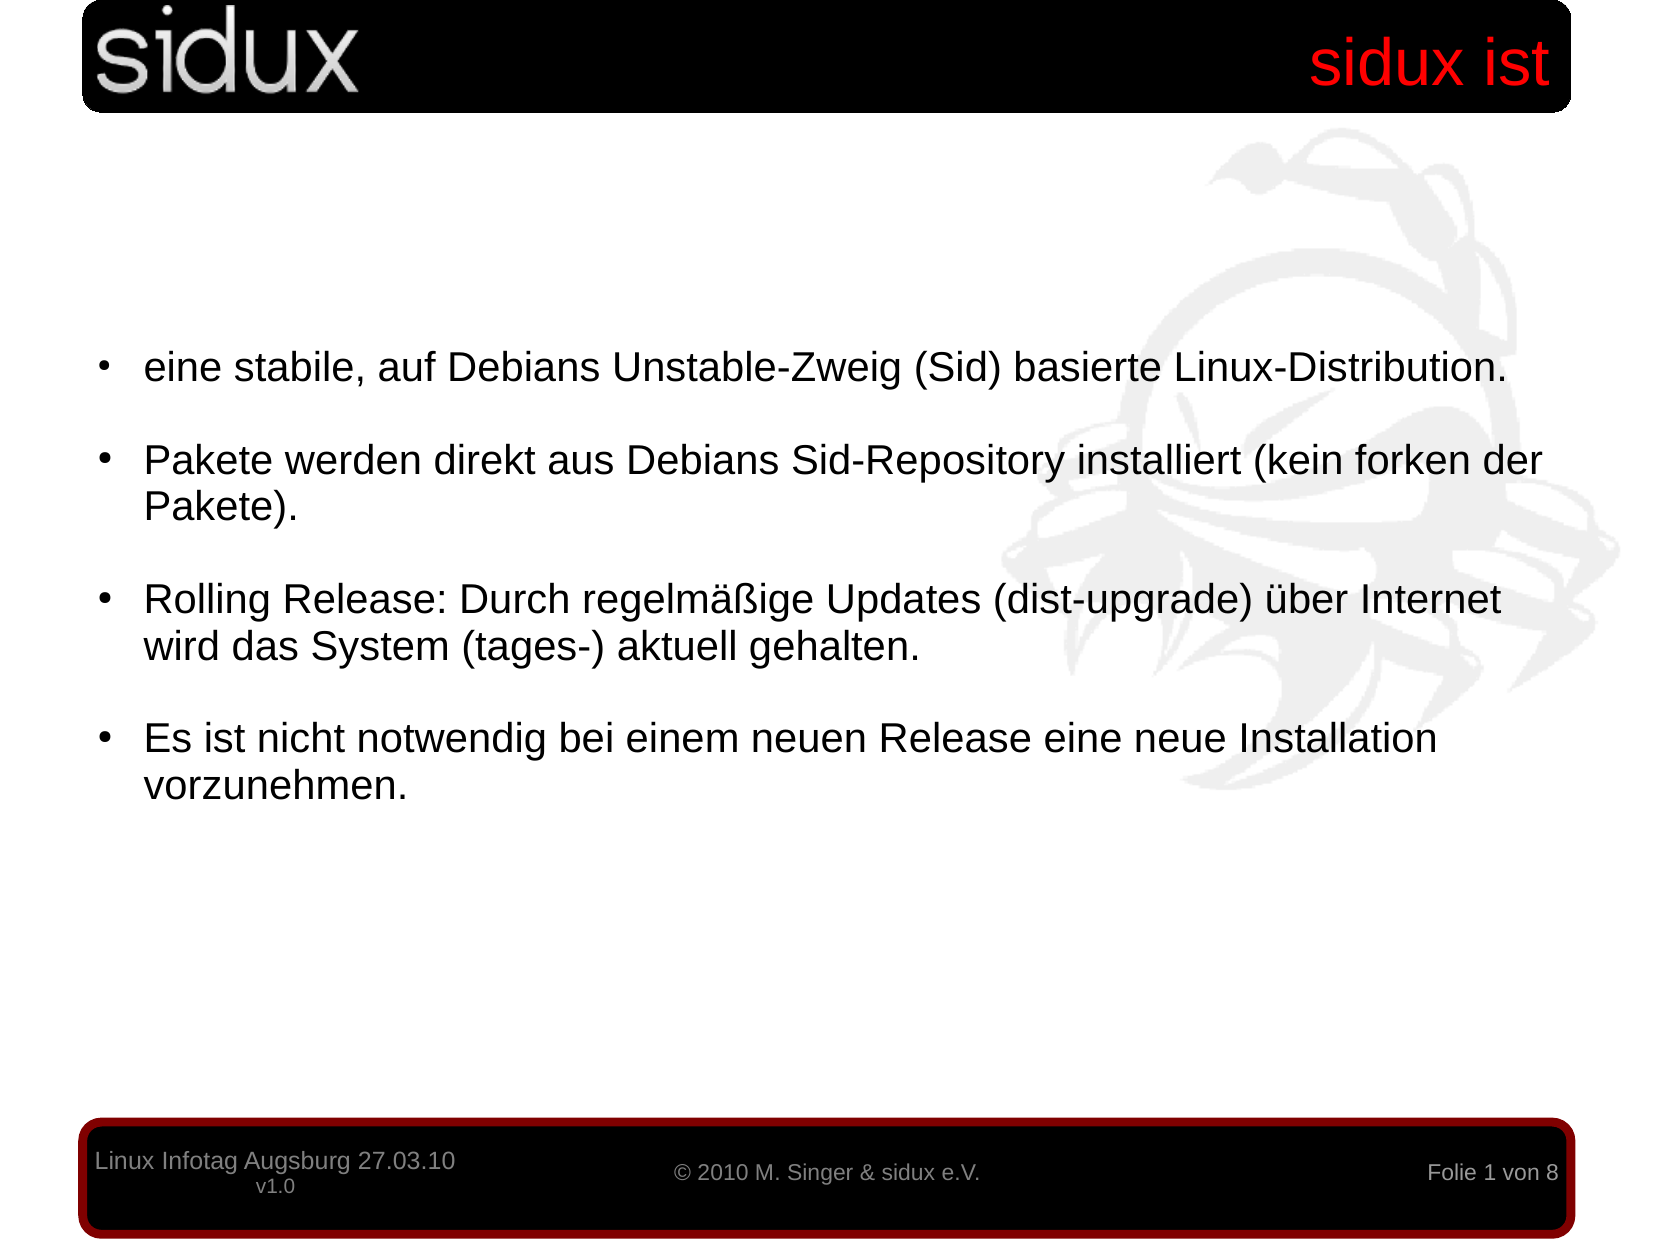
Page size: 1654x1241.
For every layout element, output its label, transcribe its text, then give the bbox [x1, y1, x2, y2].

picture [93, 5, 418, 106]
picture [997, 122, 1625, 798]
text_box sidux ist [442, 17, 1565, 108]
text_box eine stabile, auf Debians Unstable-Zweig (Sid) basierte Linux-Distribution. Pakete werden direkt aus Debians Sid-Repository installiert (kein forken der Pakete). Rolling Release: Durch regelmäßige Updates (dist-upgrade) über Internet wird das System (tages-) aktuell gehalten. Es ist nicht notwendig bei einem neuen Release eine neue Installation vorzunehmen. [82, 147, 1573, 1093]
